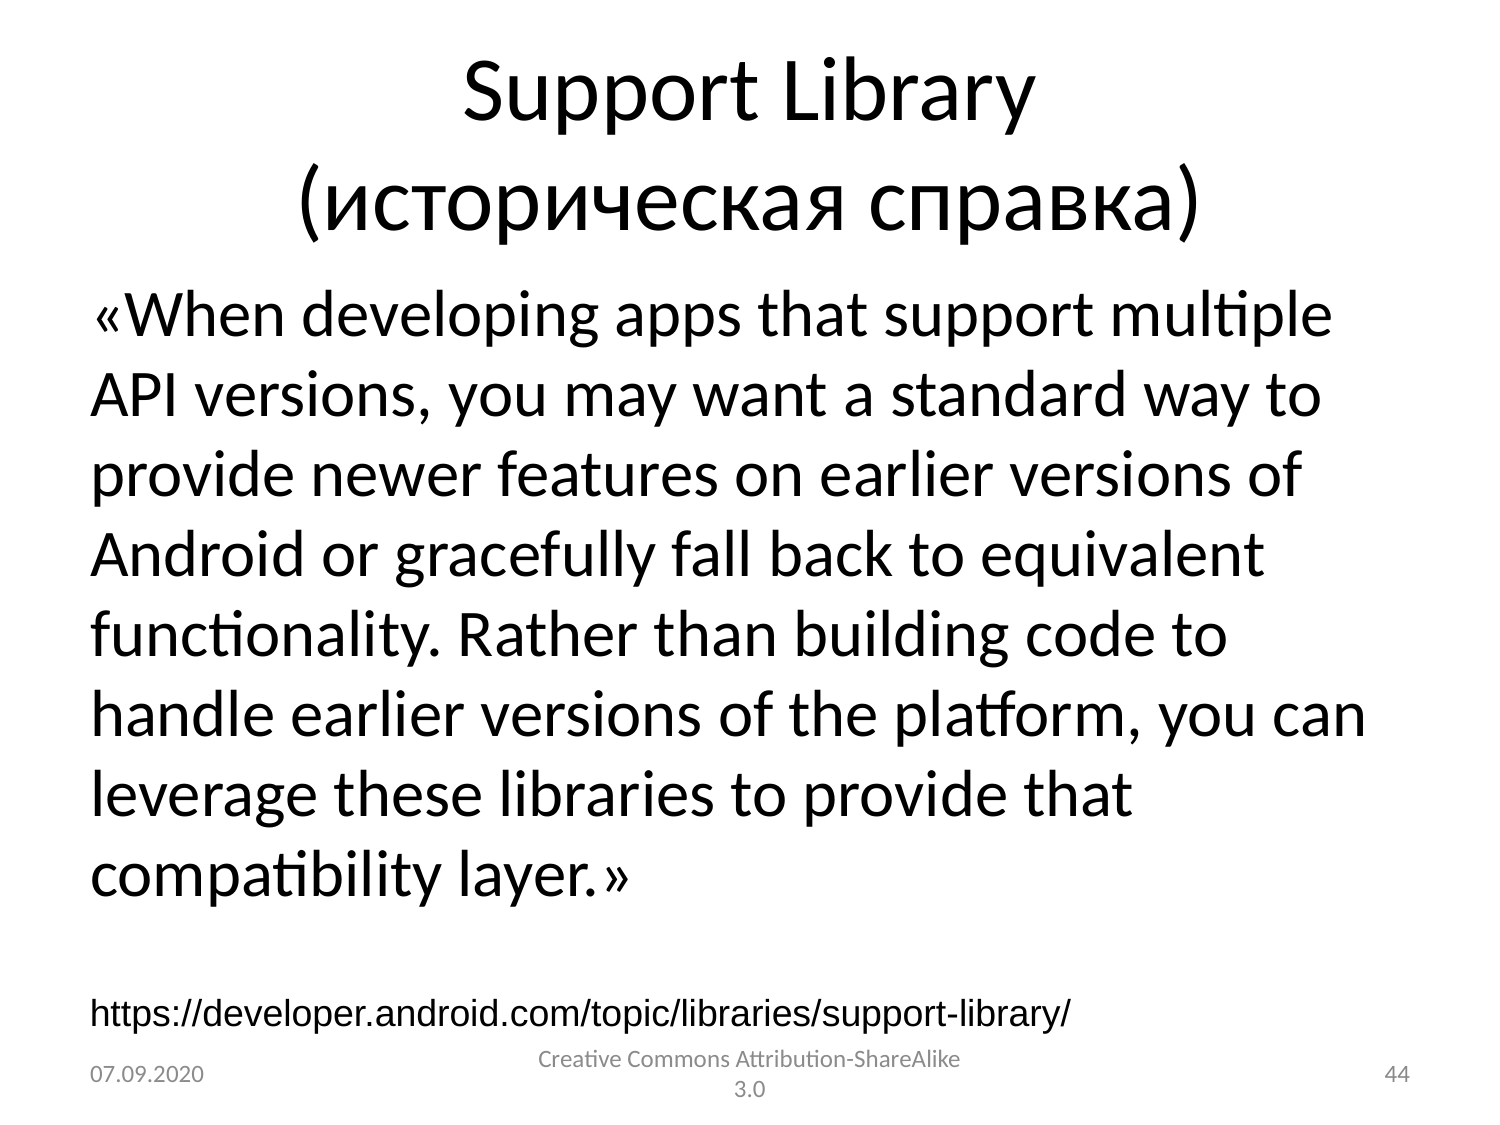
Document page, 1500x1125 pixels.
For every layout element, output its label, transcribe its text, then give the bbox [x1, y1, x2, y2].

title Support Library (историческая справка) [75, 45, 1425, 233]
slide_number <number> [1074, 1042, 1425, 1103]
text_box https://developer.android.com/topic/libraries/support-library/ [74, 981, 1125, 1042]
list «When developing apps that support multiple API versions, you may want a standard way to provide newer features on earlier versions of Android or gracefully fall back to equivalent functionality. Rather than building code to handle earlier versions of the platform, you can leverage these libraries to provide that compatibility layer.» [75, 262, 1425, 1005]
footer Creative Commons Attribution-ShareAlike 3.0 [512, 1042, 988, 1103]
